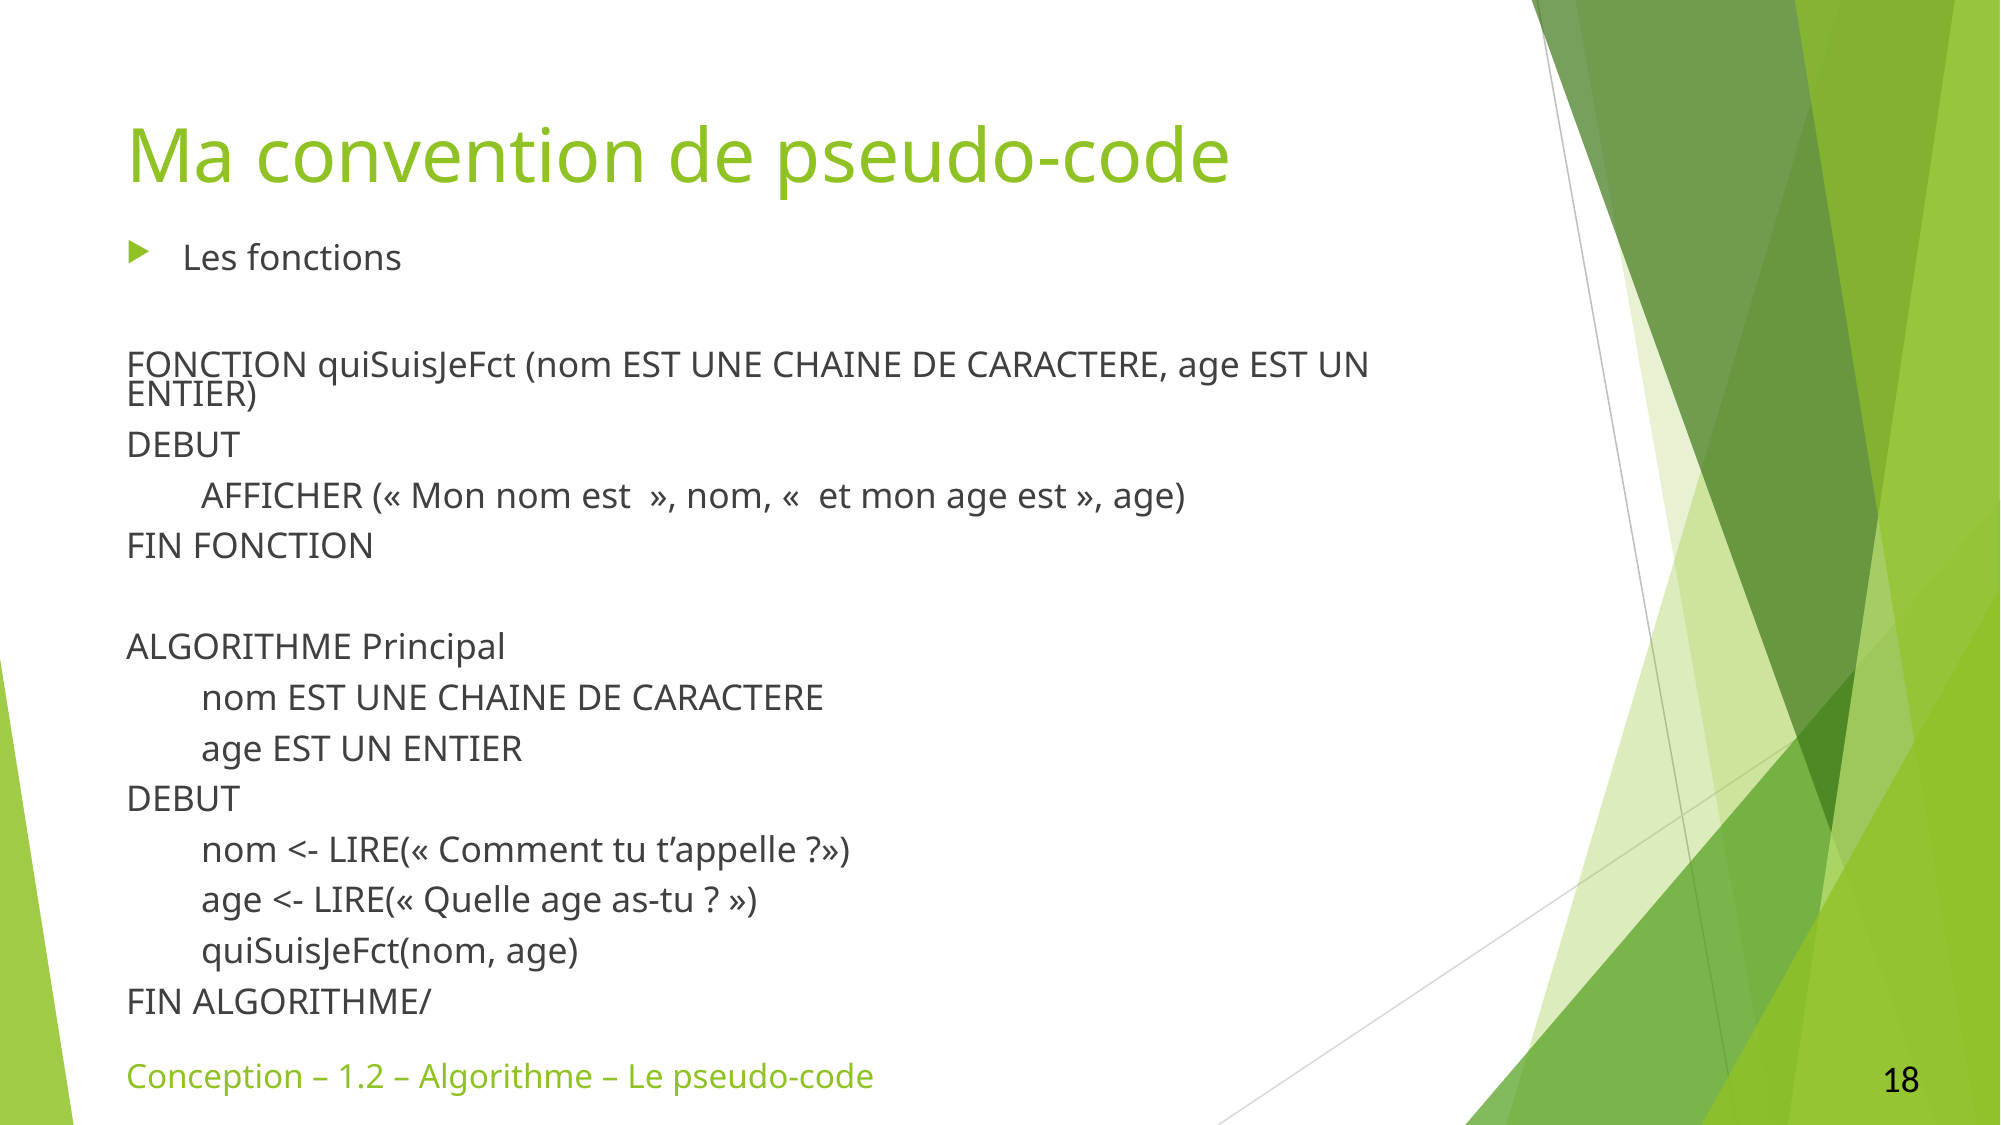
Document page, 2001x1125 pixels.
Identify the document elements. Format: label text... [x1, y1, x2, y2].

text_box [1866, 1047, 1979, 1108]
list Les fonctions FONCTION quiSuisJeFct (nom EST UNE CHAINE DE CARACTERE, age EST UN ENTIER) DEBUT AFFICHER (« Mon nom est », nom, « et mon age est », age) FIN FONCTION ALGORITHME Principal nom EST UNE CHAINE DE CARACTERE age EST UN ENTIER DEBUT nom <- LIRE(« Comment tu t’appelle ?») age <- LIRE(« Quelle age as-tu ? ») quiSuisJeFct(nom, age) FIN ALGORITHME/ [111, 236, 1522, 1048]
text_box Conception – 1.2 – Algorithme – Le pseudo-code [111, 1047, 1094, 1109]
title Ma convention de pseudo-code [111, 99, 1522, 236]
